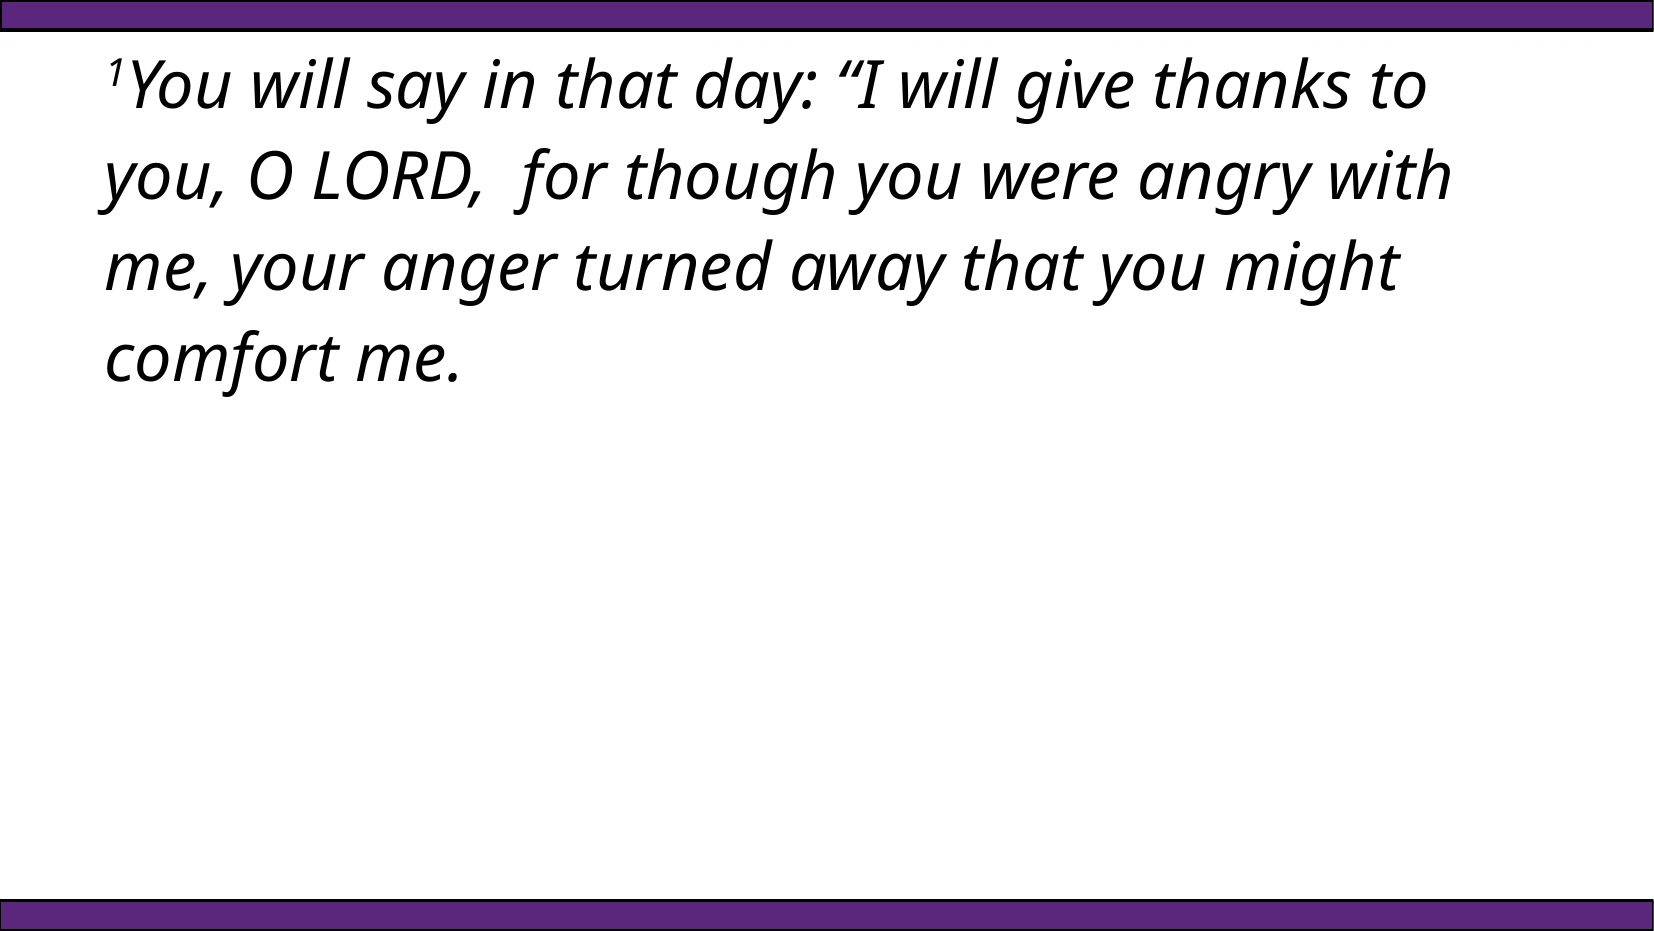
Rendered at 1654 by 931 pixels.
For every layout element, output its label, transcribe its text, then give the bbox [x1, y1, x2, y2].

picture [0, 31, 1654, 900]
text_box [0, 0, 1654, 31]
text_box [0, 900, 1654, 931]
text_box 1You will say in that day: “I will give thanks to you, O LORD, for though you were angry with me, your anger turned away that you might comfort me. [90, 30, 1576, 489]
